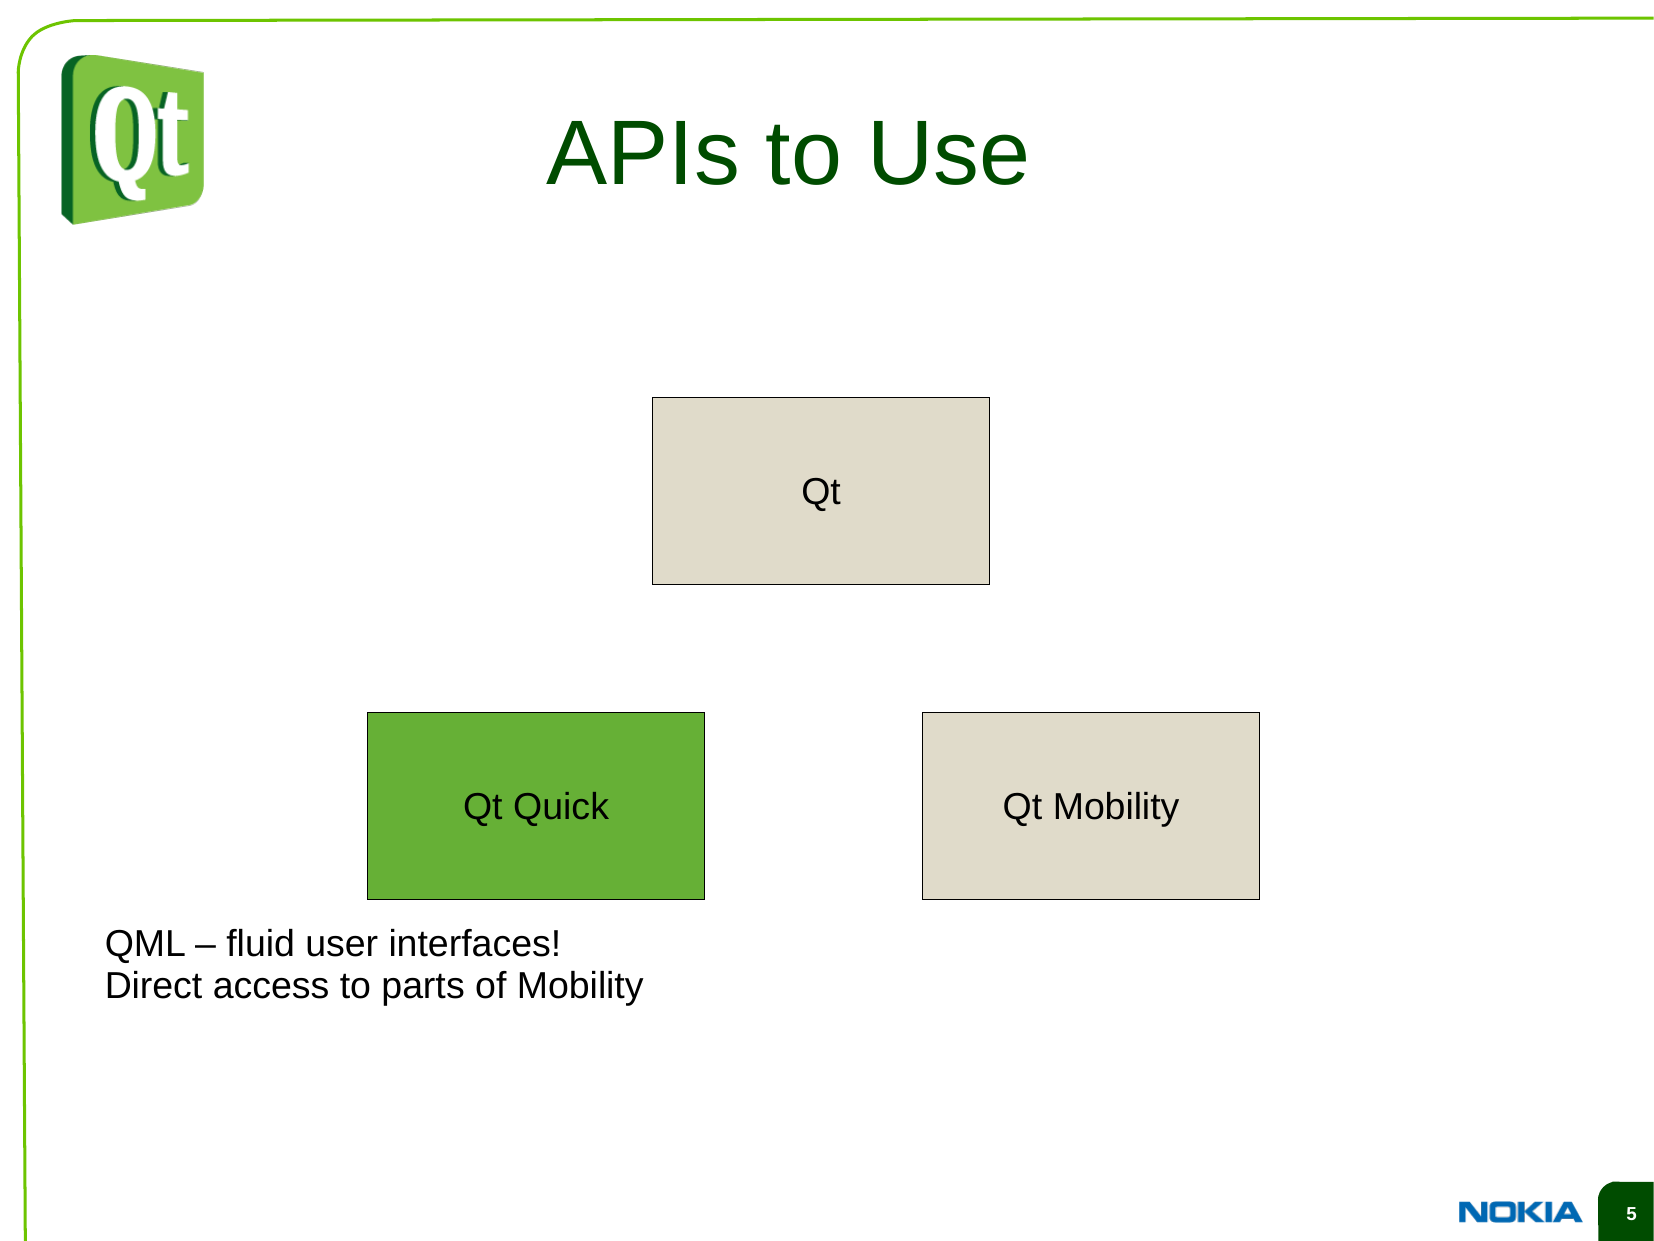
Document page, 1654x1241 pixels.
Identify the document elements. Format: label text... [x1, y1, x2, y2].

text_box Qt Quick [367, 712, 705, 900]
text_box Qt Mobility [922, 712, 1260, 900]
picture [1459, 1201, 1583, 1223]
text_box Qt [652, 397, 990, 585]
picture [61, 55, 204, 225]
title APIs to Use [251, 56, 1327, 250]
text_box QML – fluid user interfaces! Direct access to parts of Mobility [90, 915, 659, 1014]
